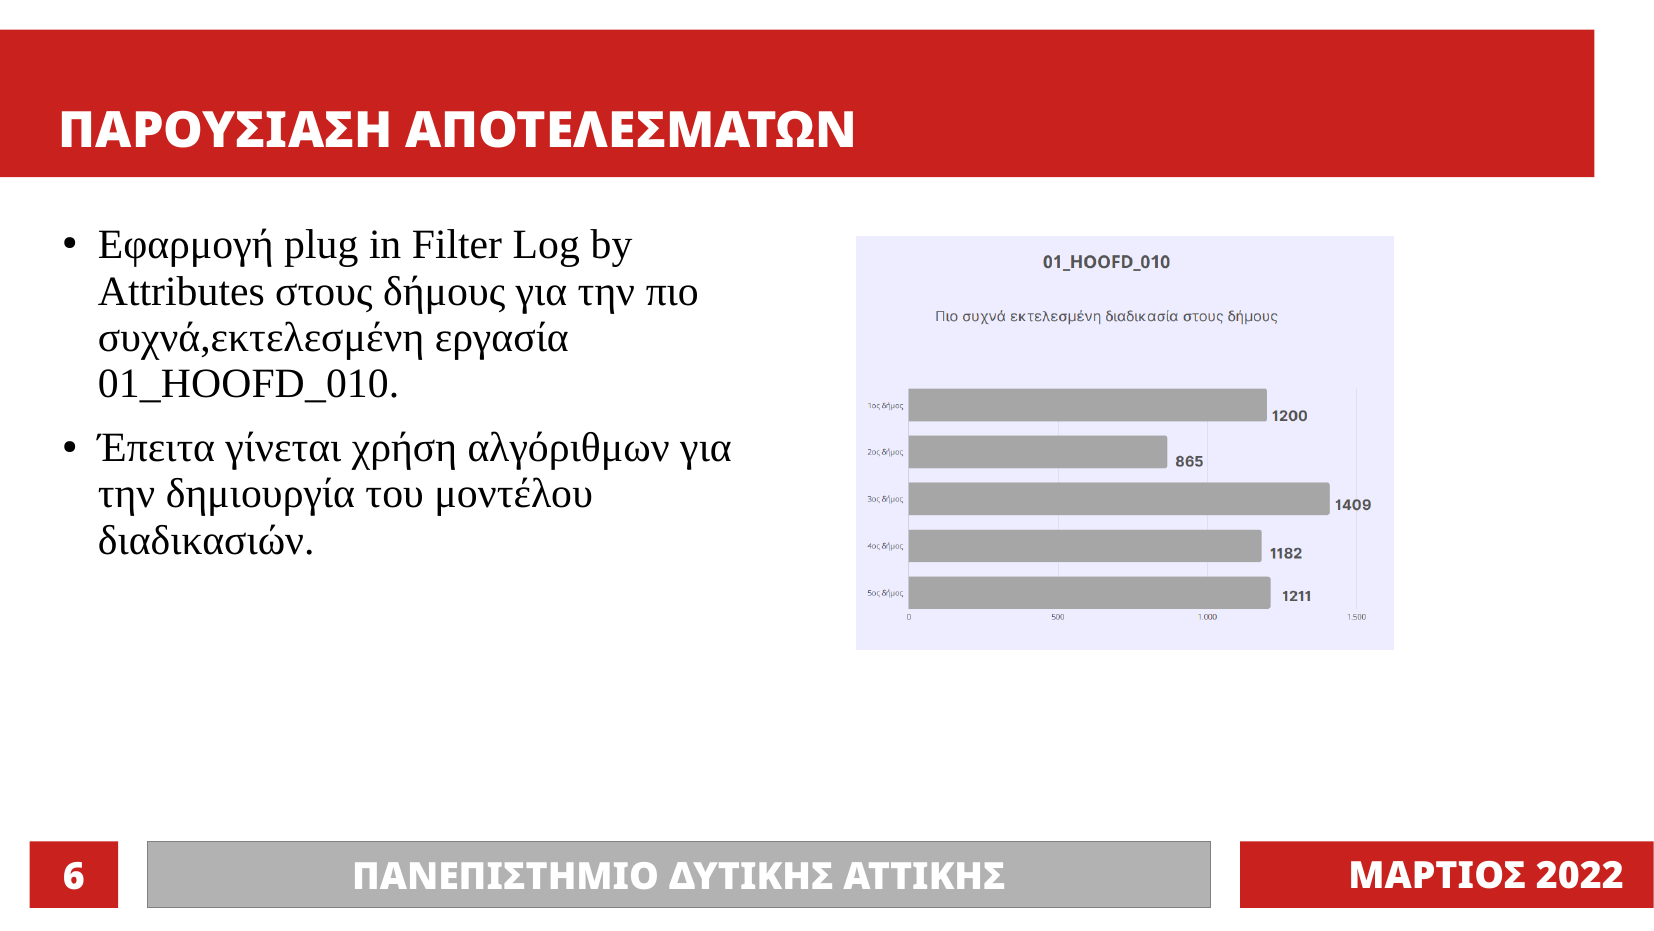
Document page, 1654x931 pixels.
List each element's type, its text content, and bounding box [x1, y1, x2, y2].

picture [856, 236, 1394, 650]
list Εφαρμογή plug in Filter Log by Attributes στους δήμους για την πιο συχνά,εκτελεσμένη εργασία 01_HOOFD_010. Έπειτα γίνεται χρήση αλγόριθμων για την δημιουργία του μοντέλου διαδικασιών. [62, 221, 798, 798]
title ΠΑΡΟΥΣΙΑΣΗ ΑΠΟΤΕΛΕΣΜΑΤΩΝ [59, 44, 1595, 163]
